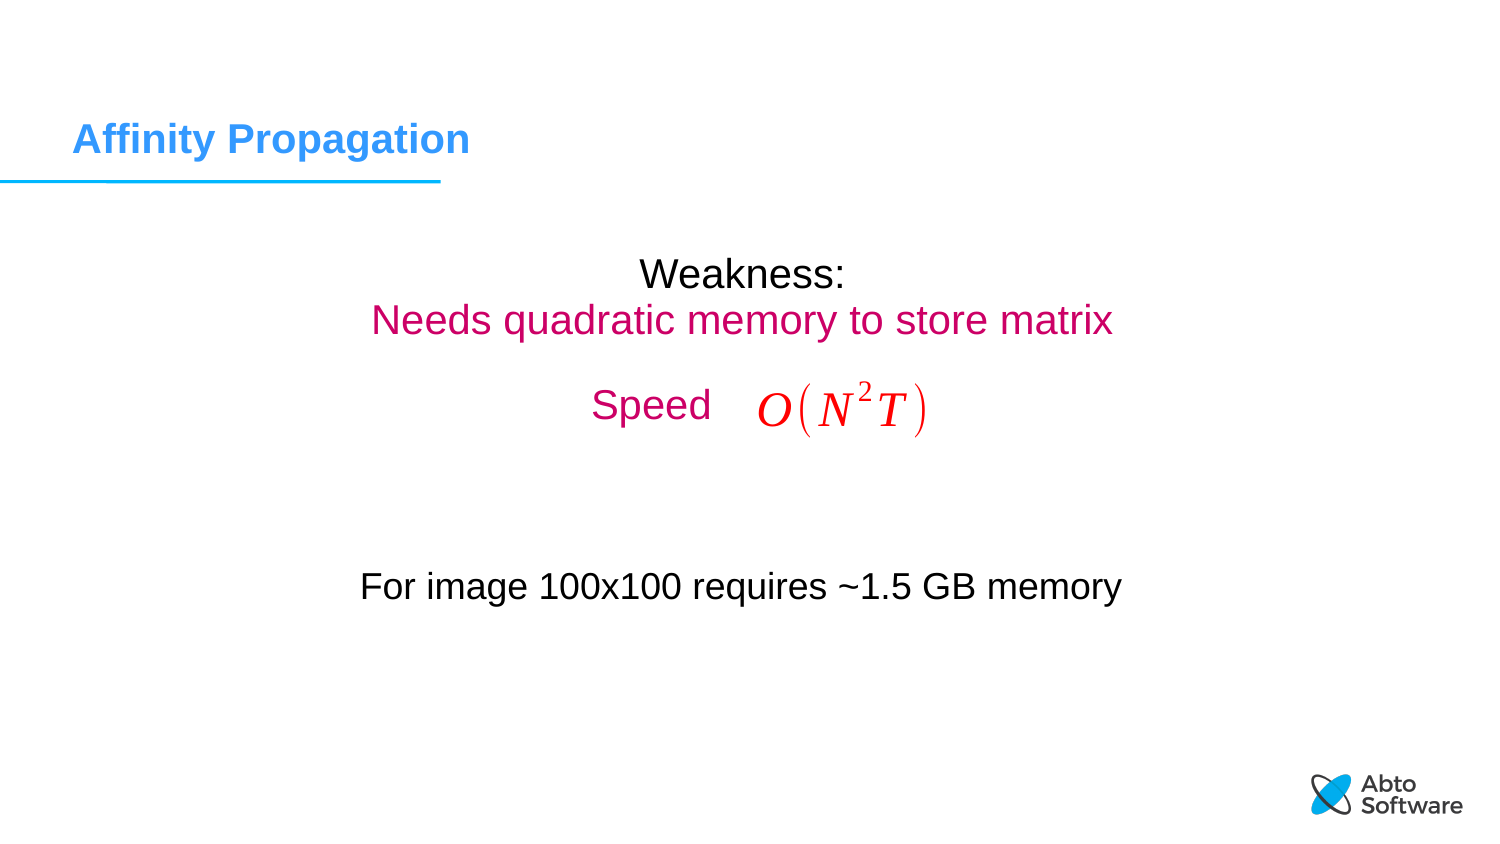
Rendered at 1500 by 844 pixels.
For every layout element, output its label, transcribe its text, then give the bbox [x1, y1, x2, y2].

picture [1299, 771, 1474, 817]
text_box Speed [552, 375, 751, 435]
text_box For image 100x100 requires ~1.5 GB memory [345, 558, 1159, 616]
text_box Weakness: Needs quadratic memory to store matrix [75, 250, 1411, 437]
title Affinity Propagation [71, 68, 1311, 210]
chart [658, 341, 936, 441]
